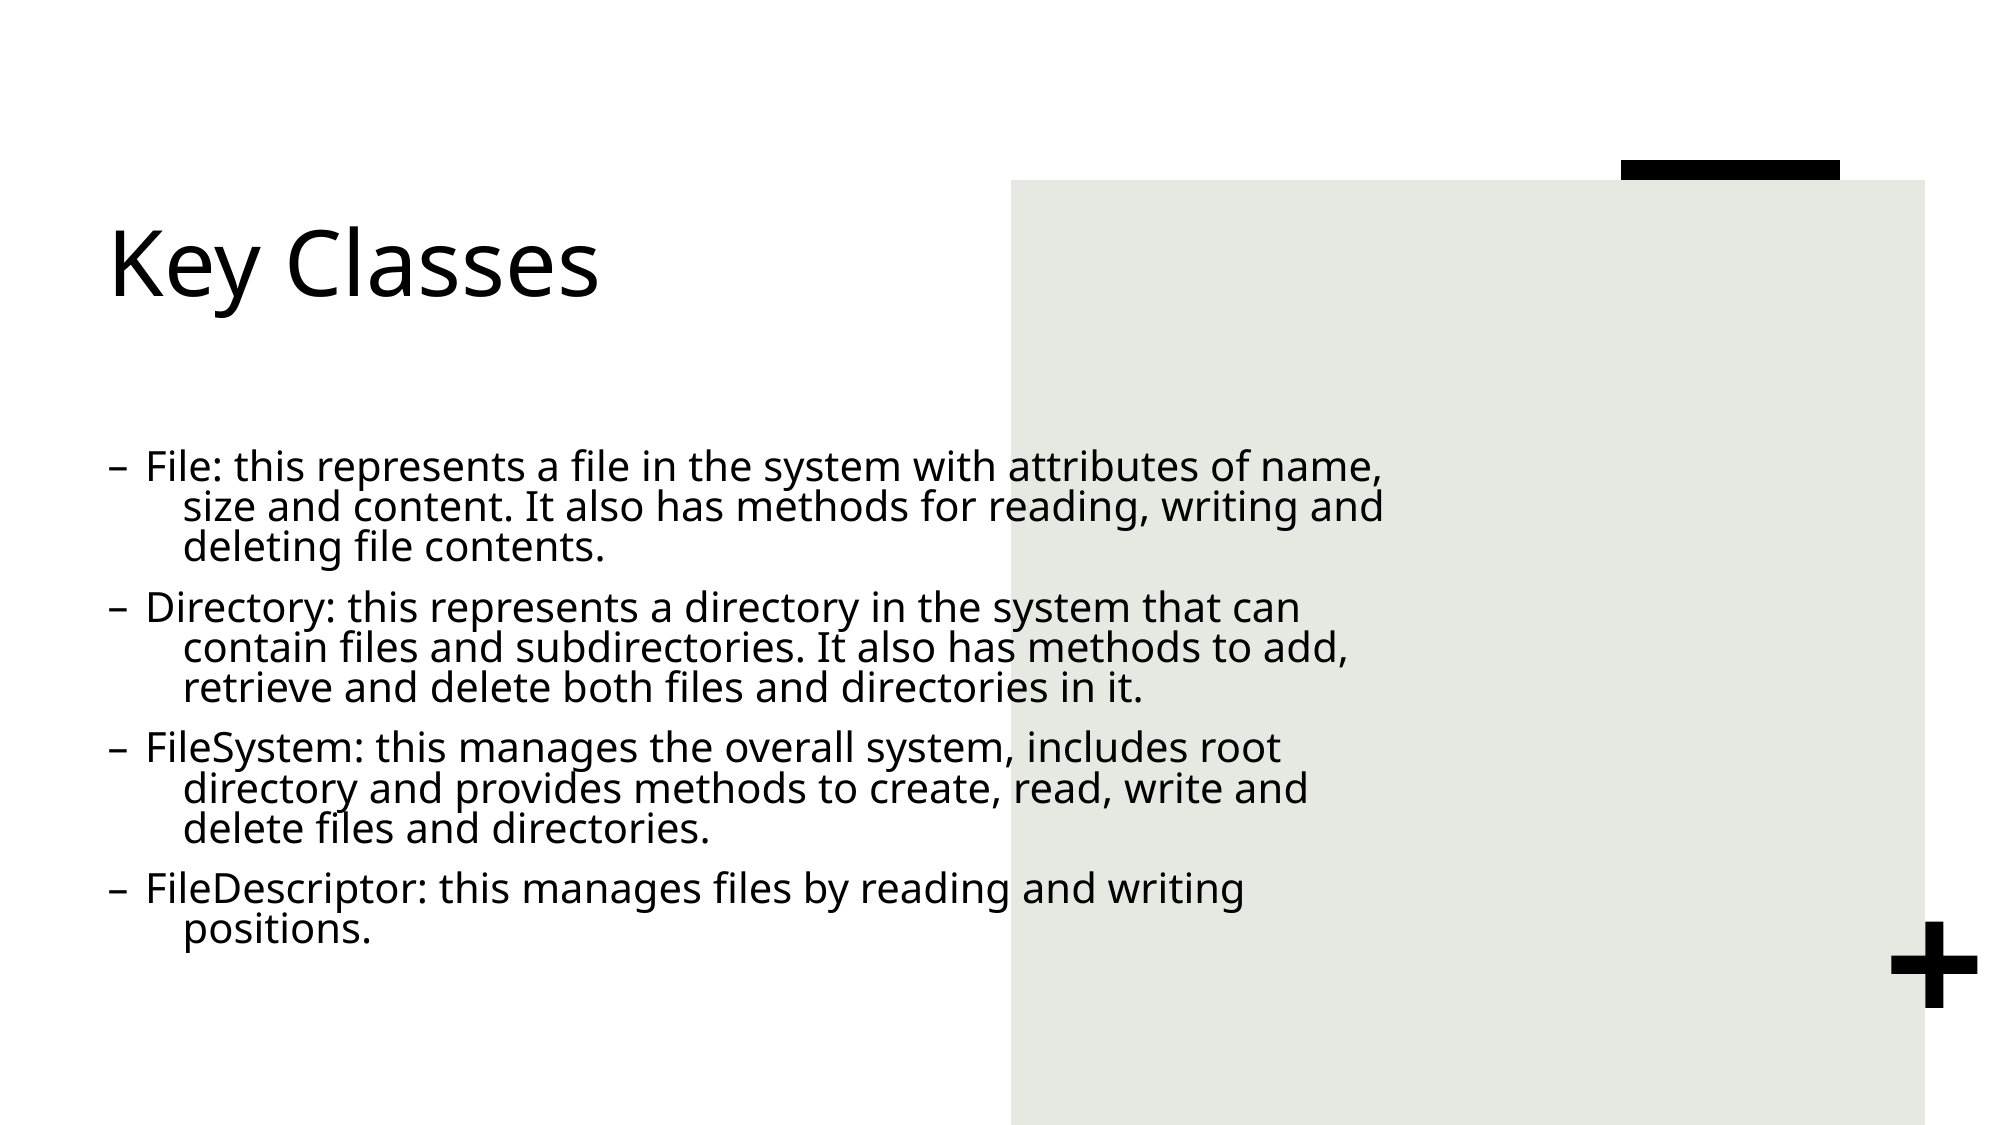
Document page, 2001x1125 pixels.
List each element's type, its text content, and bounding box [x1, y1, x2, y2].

list File: this represents a file in the system with attributes of name, size and content. It also has methods for reading, writing and deleting file contents. Directory: this represents a directory in the system that can contain files and subdirectories. It also has methods to add, retrieve and delete both files and directories in it. FileSystem: this manages the overall system, includes root directory and provides methods to create, read, write and delete files and directories. FileDescriptor: this manages files by reading and writing positions. [92, 441, 1449, 965]
title Key Classes [92, 197, 1449, 435]
